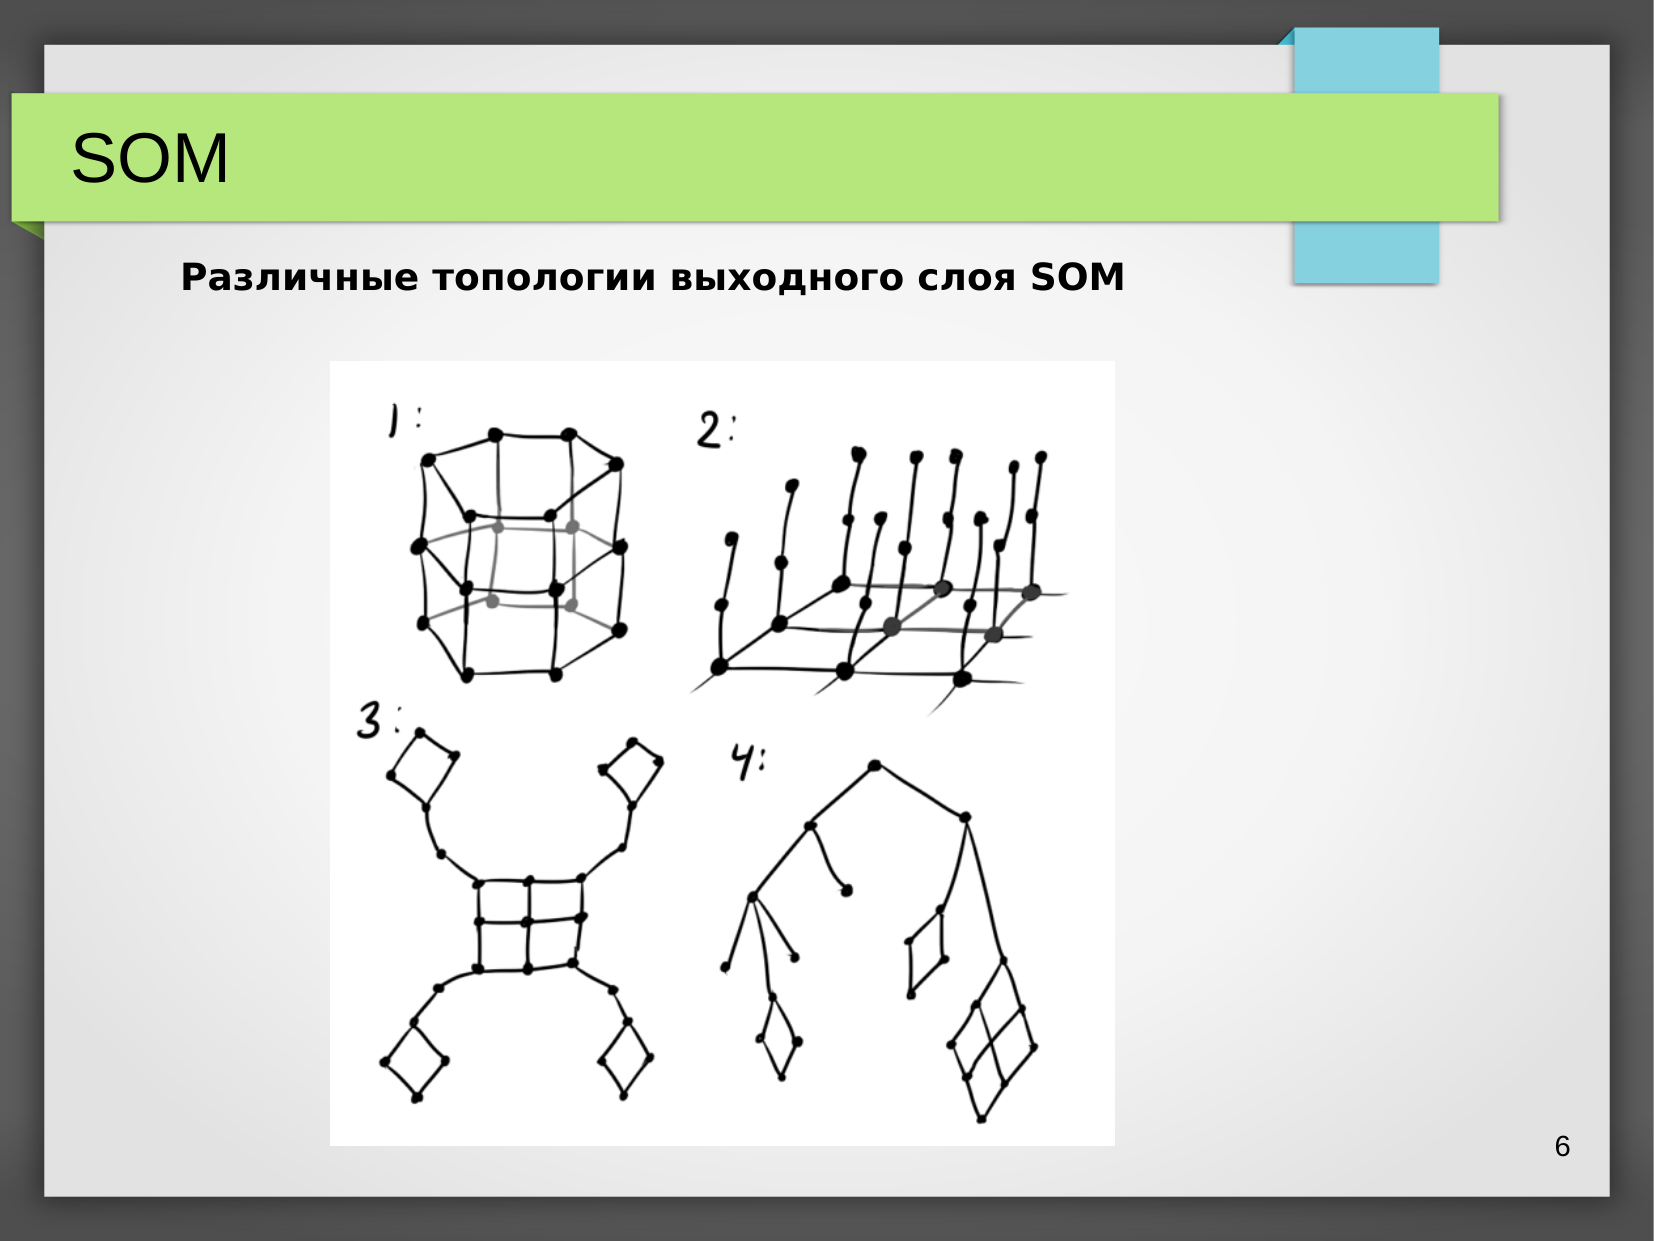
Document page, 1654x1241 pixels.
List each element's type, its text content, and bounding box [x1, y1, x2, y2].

text_box Различные топологии выходного слоя SOM [165, 248, 1264, 331]
picture [0, 0, 1654, 1241]
title SOM [70, 118, 1205, 199]
